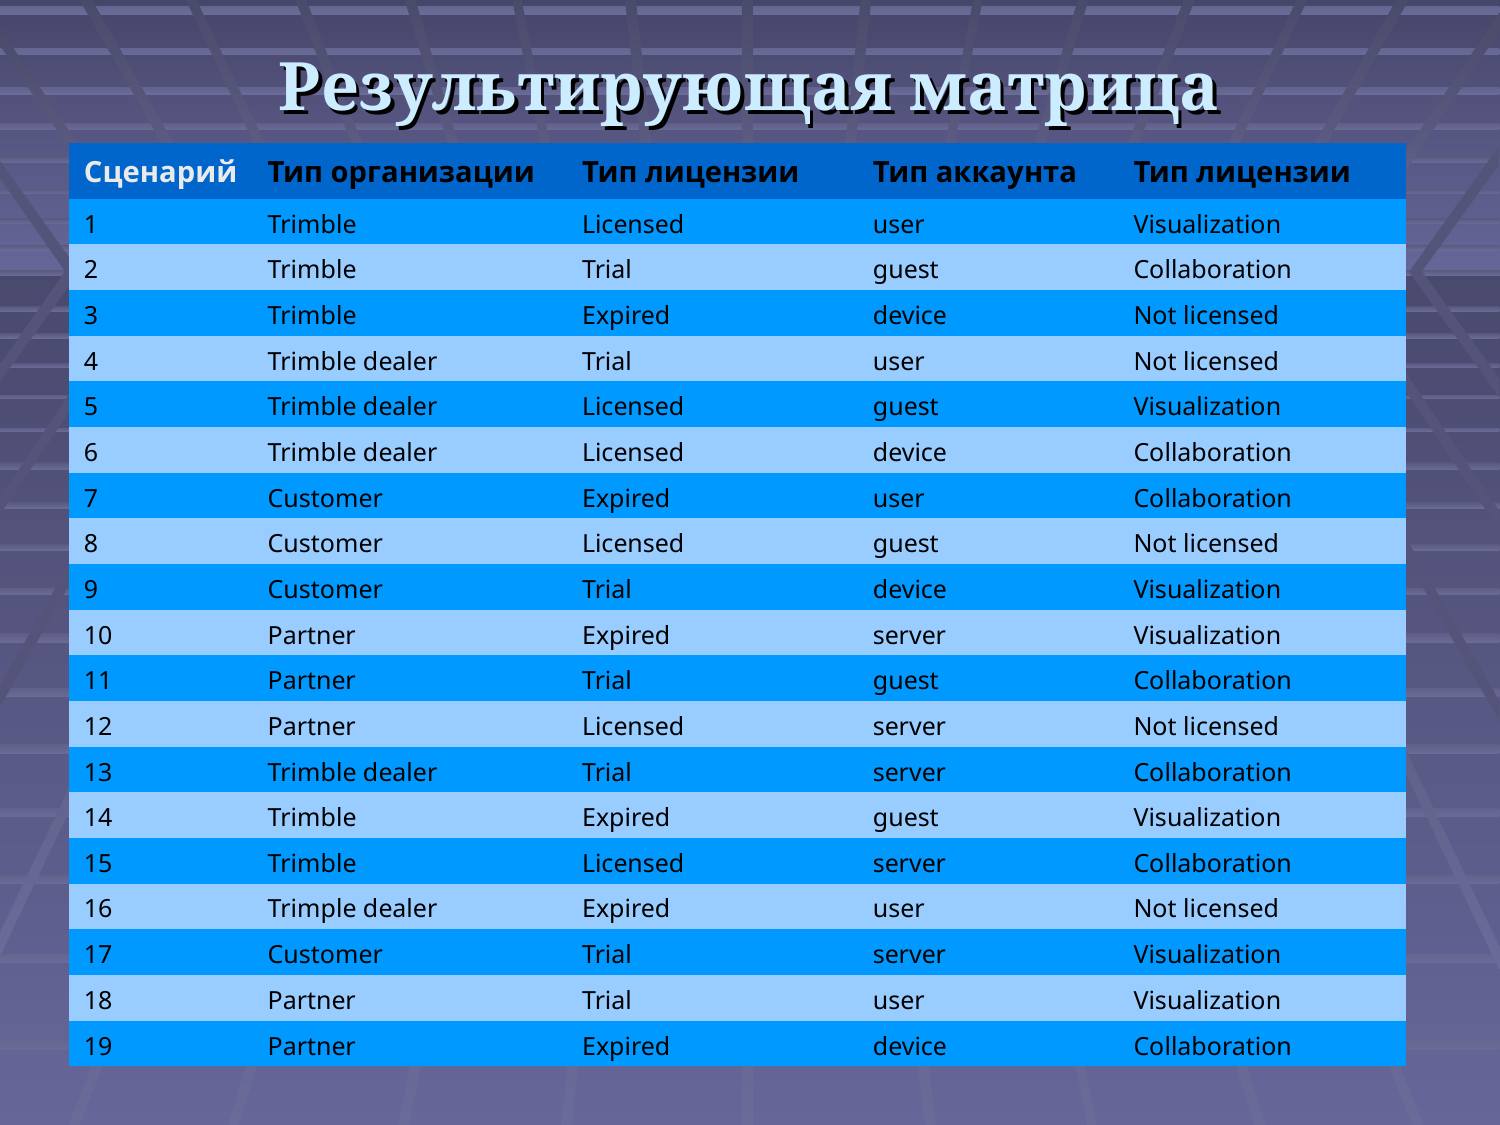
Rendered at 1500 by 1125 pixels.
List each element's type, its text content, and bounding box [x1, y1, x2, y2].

table_cell 13 [69, 747, 253, 792]
table_cell Visualization [1119, 792, 1406, 838]
table_cell Collaboration [1119, 655, 1406, 701]
table_cell Trial [567, 336, 858, 381]
table_cell Partner [253, 655, 567, 701]
table_cell Expired [567, 610, 858, 655]
table_cell Trimble dealer [253, 748, 567, 791]
table_cell 4 [69, 336, 253, 381]
table_cell Visualization [1119, 975, 1406, 1021]
table_cell Licensed [567, 838, 858, 884]
table_cell Visualization [1119, 381, 1406, 427]
table_cell Customer [253, 473, 567, 518]
table_cell guest [858, 244, 1119, 290]
table_header Тип аккаунта [858, 143, 1119, 199]
title Результирующая матрица [74, 20, 1424, 148]
table_cell 14 [69, 792, 253, 838]
table_cell Collaboration [1119, 1021, 1406, 1066]
table_cell Partner [253, 1021, 567, 1066]
table_cell 19 [69, 1021, 253, 1066]
table_cell 18 [69, 975, 253, 1021]
table_cell Expired [567, 1021, 858, 1066]
table_cell 8 [69, 518, 253, 564]
table_cell server [858, 610, 1119, 655]
table_cell 10 [69, 610, 253, 655]
table_cell server [858, 701, 1119, 747]
table_cell Trimble [253, 244, 567, 290]
table_cell 15 [69, 838, 253, 884]
table_cell Expired [567, 290, 858, 336]
table_cell user [858, 336, 1119, 381]
table_cell user [858, 975, 1119, 1021]
table_cell Licensed [567, 381, 858, 427]
table_cell Trimble [253, 290, 567, 336]
table_cell user [858, 473, 1119, 518]
table_cell guest [858, 655, 1119, 701]
table_header Тип лицензии [567, 143, 858, 199]
table_cell Visualization [1119, 929, 1406, 975]
table_cell Trimble [253, 792, 567, 838]
table_cell Not licensed [1119, 336, 1406, 381]
table_cell device [858, 290, 1119, 336]
table_cell 11 [69, 655, 253, 701]
table_cell Trial [567, 929, 858, 975]
table_cell 12 [69, 701, 253, 747]
table_cell server [858, 929, 1119, 975]
table_cell 3 [69, 290, 253, 336]
table_cell Trimble dealer [253, 427, 567, 473]
table_cell Licensed [567, 427, 858, 473]
table_cell Collaboration [1119, 838, 1406, 884]
table_cell Licensed [567, 199, 858, 244]
table_cell guest [858, 792, 1119, 838]
table_cell 2 [69, 244, 253, 290]
table_cell Licensed [567, 701, 858, 747]
table_cell server [858, 747, 1119, 792]
table_cell Customer [253, 929, 567, 975]
table_cell server [858, 838, 1119, 884]
table_cell Expired [567, 792, 858, 838]
table_header Тип организации [253, 143, 567, 199]
table_cell Visualization [1119, 564, 1406, 610]
table_cell Partner [253, 975, 567, 1021]
table_cell 1 [69, 199, 253, 244]
table_cell Trimble dealer [253, 336, 567, 381]
table_cell 7 [69, 473, 253, 518]
table_cell Trial [567, 655, 858, 701]
table_cell 5 [69, 381, 253, 427]
table_cell 17 [69, 929, 253, 975]
table_header Сценарий [69, 143, 253, 199]
table_cell Partner [253, 610, 567, 655]
table_cell Trimble [253, 199, 567, 244]
table_cell 6 [69, 427, 253, 473]
table_cell Trimble dealer [253, 381, 567, 427]
table_cell Collaboration [1119, 473, 1406, 518]
table_cell Partner [253, 701, 567, 747]
table_cell Trial [567, 564, 858, 610]
table_cell Trial [567, 244, 858, 290]
table_cell device [858, 427, 1119, 473]
table_cell Expired [567, 884, 858, 929]
table_cell 16 [69, 884, 253, 929]
table_cell Collaboration [1119, 747, 1406, 792]
table_cell user [858, 199, 1119, 244]
table_cell Trial [567, 747, 858, 792]
table_cell device [858, 564, 1119, 610]
table_cell Not licensed [1119, 884, 1406, 929]
table_cell Visualization [1119, 610, 1406, 655]
table_cell Licensed [567, 518, 858, 564]
table_cell Not licensed [1119, 518, 1406, 564]
table_cell Customer [253, 518, 567, 564]
table_cell Not licensed [1119, 701, 1406, 747]
table_cell Not licensed [1119, 290, 1406, 336]
table_cell Trimple dealer [253, 884, 567, 929]
table_cell user [858, 884, 1119, 929]
table_cell Trimble [253, 838, 567, 884]
table_header Тип лицензии [1119, 143, 1406, 199]
table_cell Collaboration [1119, 244, 1406, 290]
table_cell device [858, 1021, 1119, 1066]
table_cell Expired [567, 473, 858, 518]
table_cell Customer [253, 564, 567, 610]
table_cell guest [858, 381, 1119, 427]
table_cell 9 [69, 564, 253, 610]
table_cell Trial [567, 975, 858, 1021]
table_cell guest [858, 518, 1119, 564]
table_cell Collaboration [1119, 427, 1406, 473]
table_cell Visualization [1119, 199, 1406, 244]
